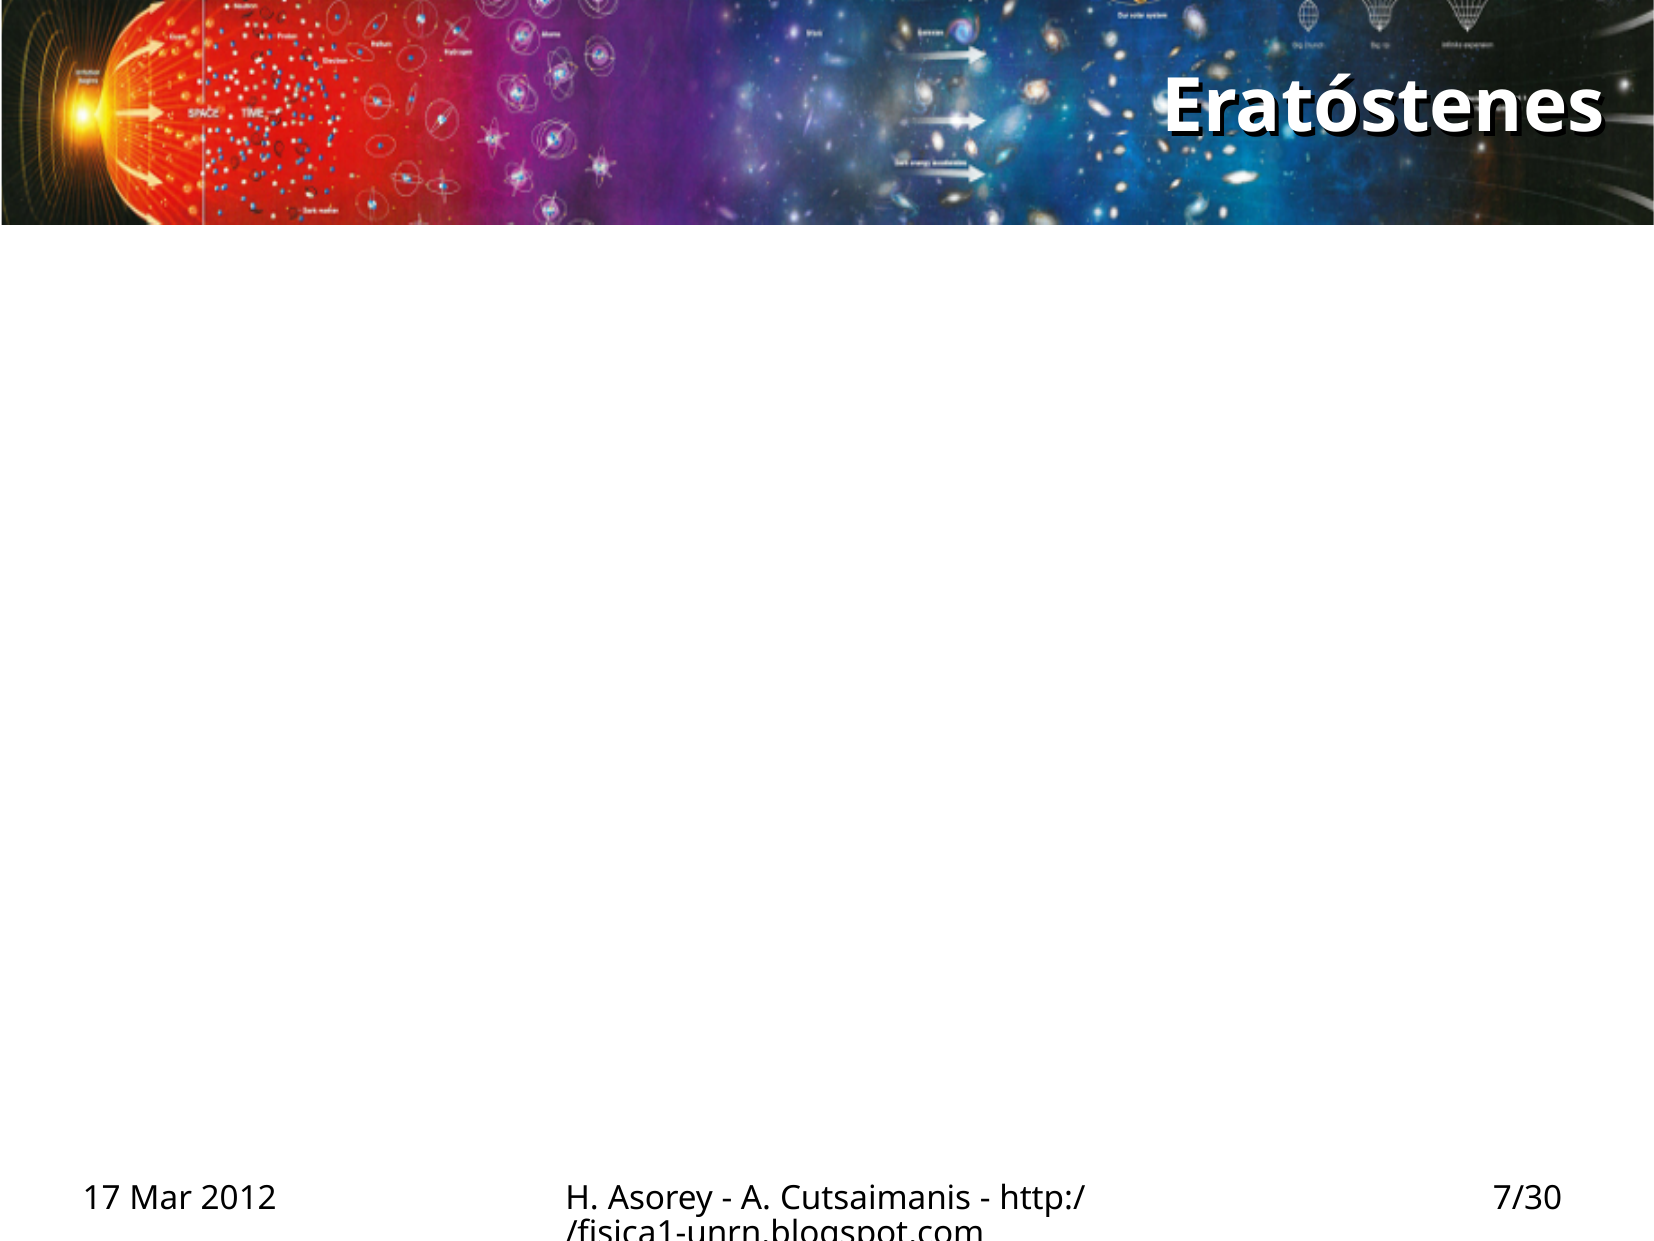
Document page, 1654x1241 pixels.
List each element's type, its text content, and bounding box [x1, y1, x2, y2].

title Eratóstenes [45, 15, 1606, 191]
picture [1, 0, 1654, 225]
